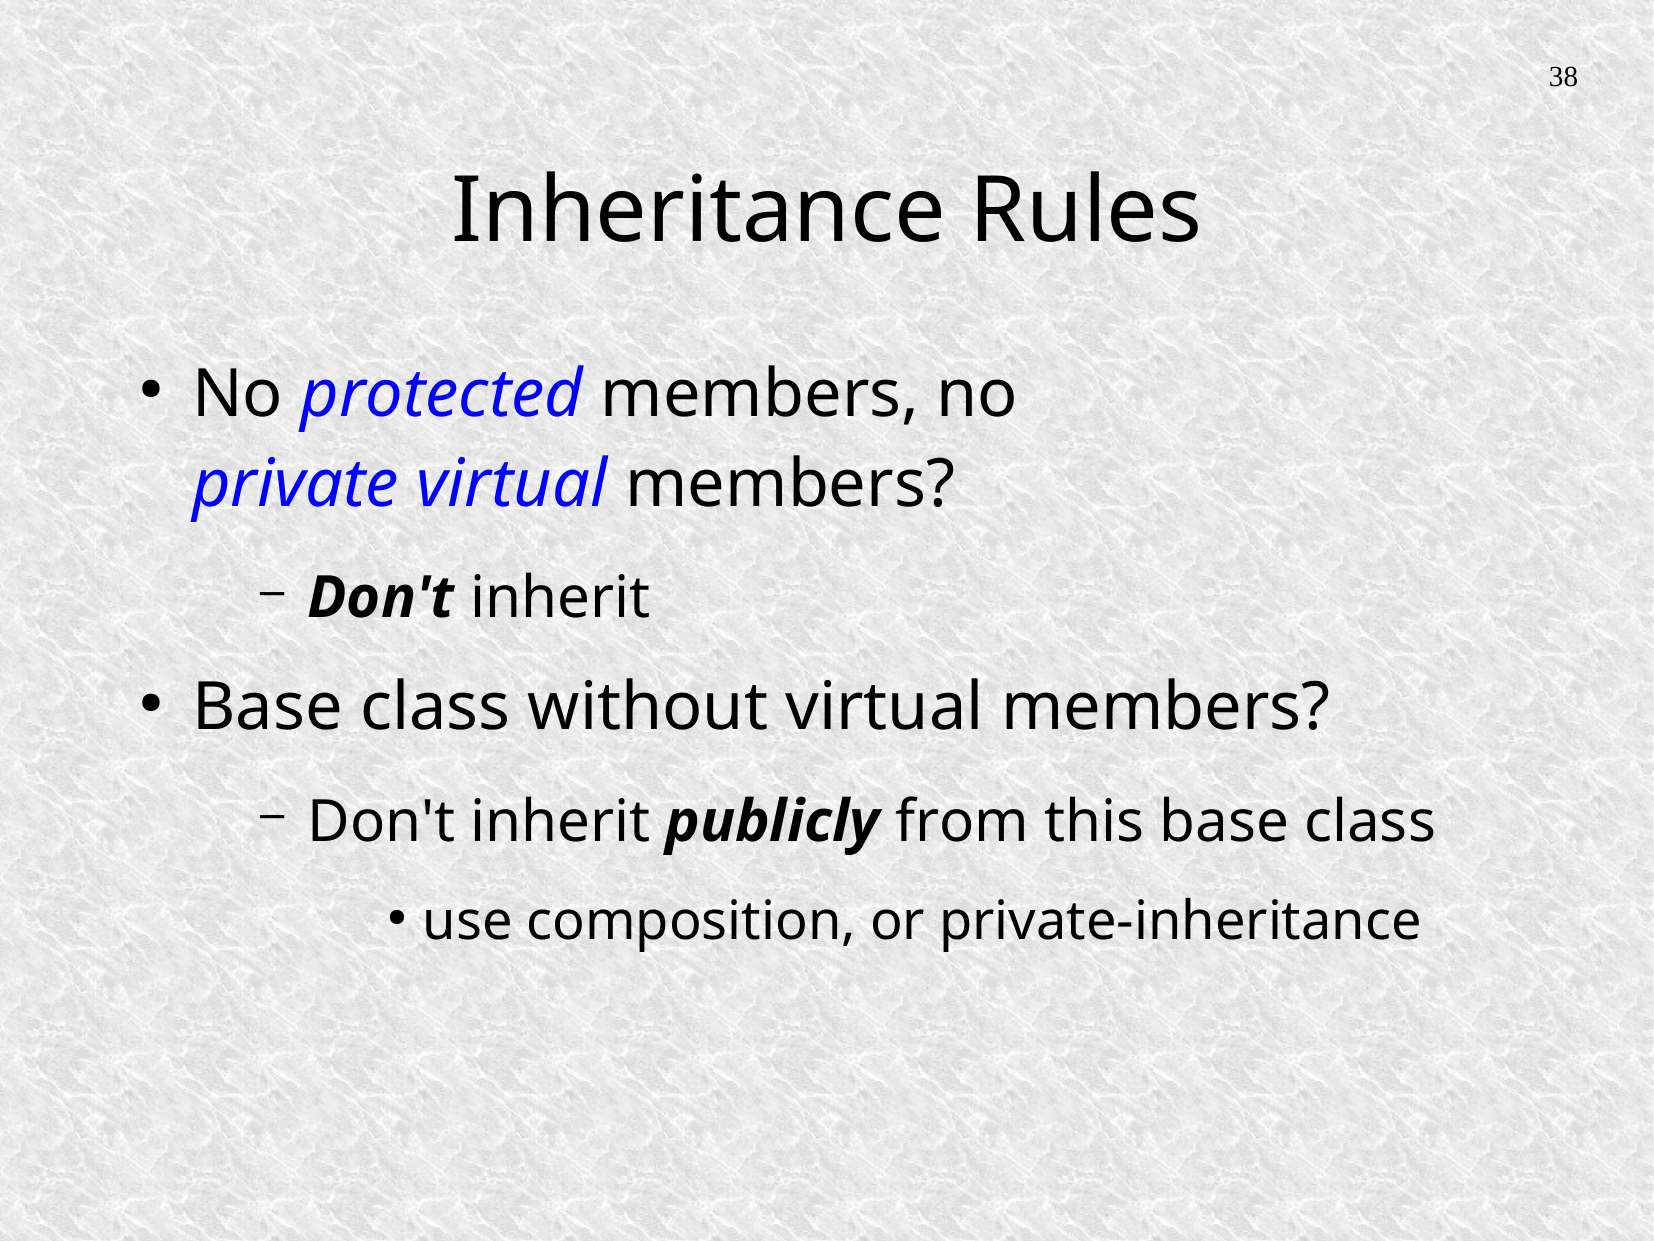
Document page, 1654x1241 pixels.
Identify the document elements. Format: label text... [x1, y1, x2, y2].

title Inheritance Rules [121, 102, 1534, 310]
list No protected members, no private virtual members? Don't inherit Base class without virtual members? Don't inherit publicly from this base class use composition, or private-inheritance [121, 344, 1534, 1127]
picture [0, 0, 1654, 1241]
